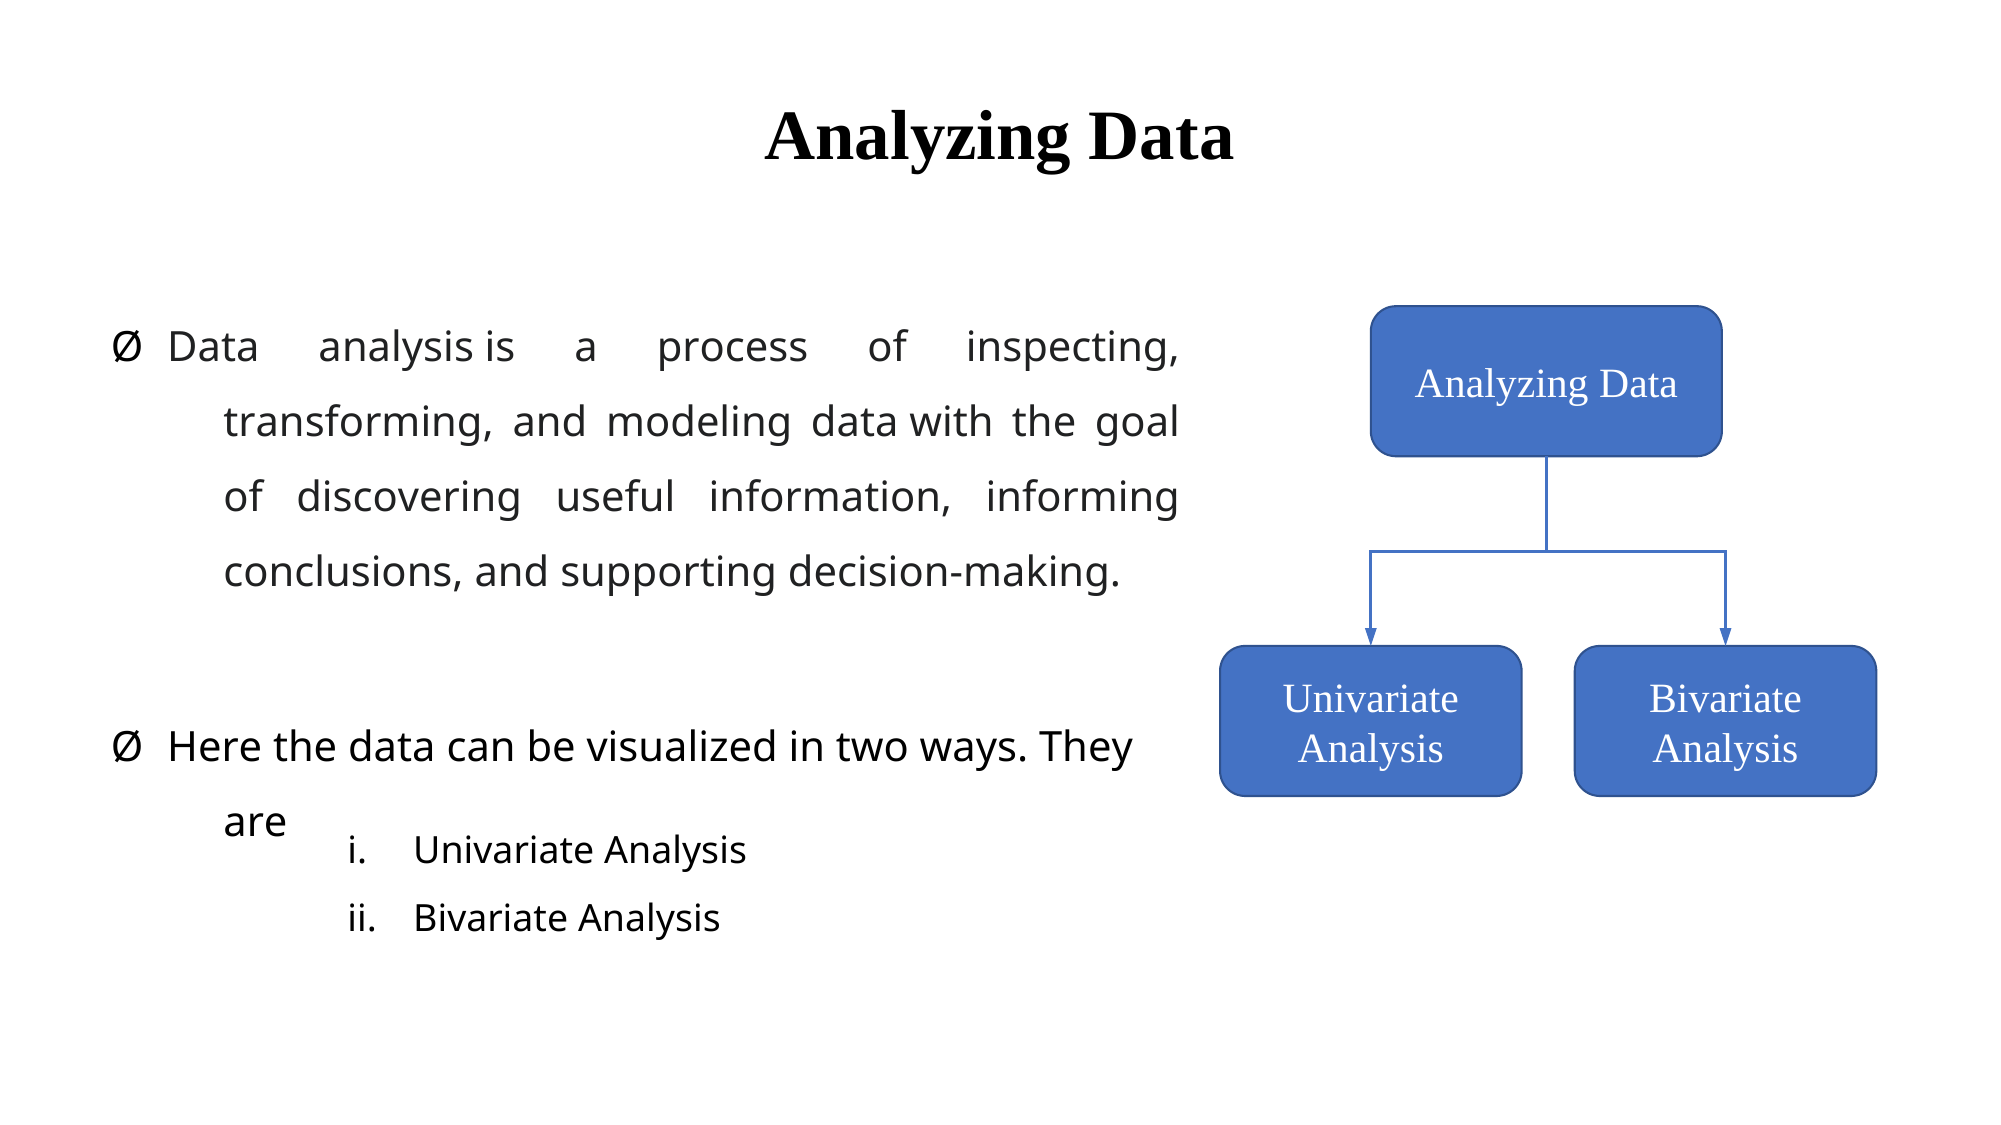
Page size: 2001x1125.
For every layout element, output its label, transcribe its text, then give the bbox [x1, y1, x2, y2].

text_box Data analysis is a process of inspecting, transforming, and modeling data with the goal of discovering useful information, informing conclusions, and supporting decision-making. Here the data can be visualized in two ways. They are [95, 287, 1196, 927]
text_box Bivariate Analysis [1574, 645, 1877, 797]
text_box Univariate Analysis [1220, 645, 1522, 797]
text_box Analyzing Data [664, 81, 1336, 183]
text_box Univariate Analysis Bivariate Analysis [332, 795, 772, 993]
text_box Analyzing Data [1370, 306, 1722, 457]
